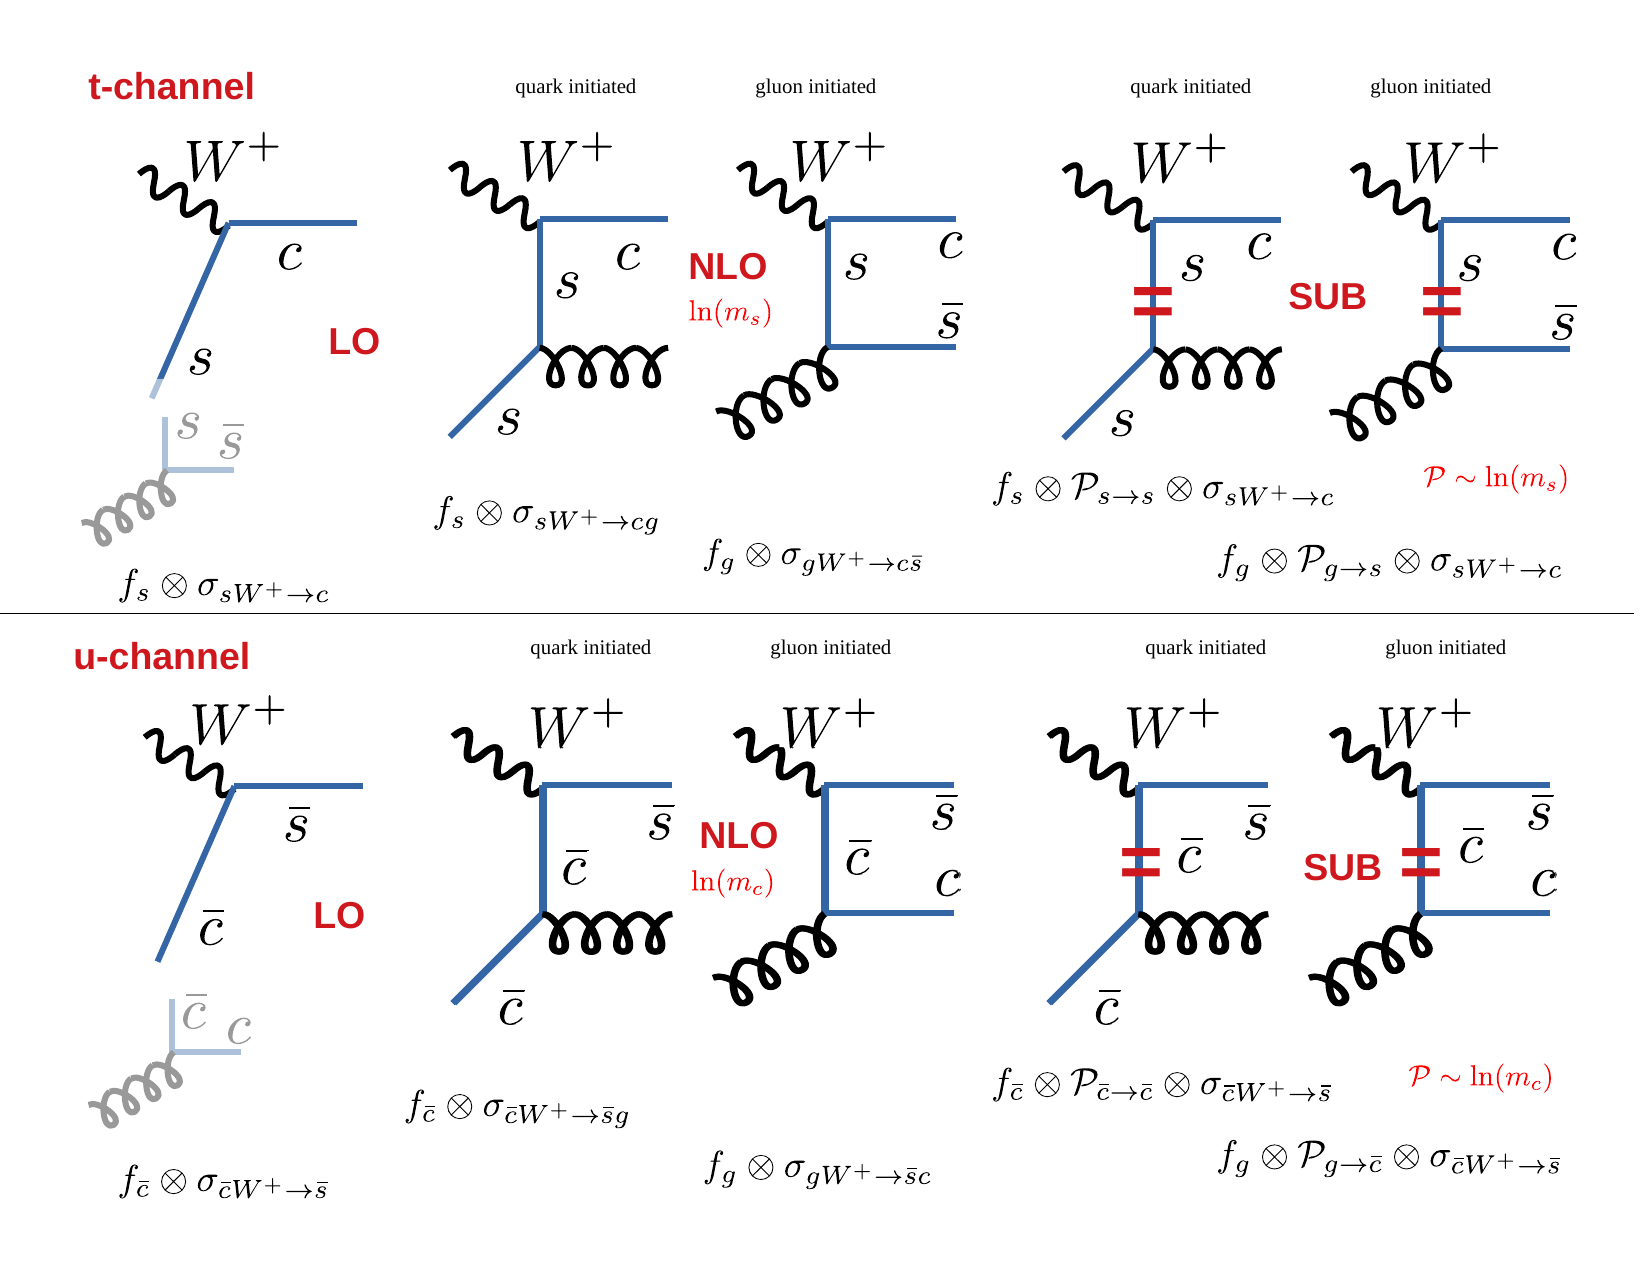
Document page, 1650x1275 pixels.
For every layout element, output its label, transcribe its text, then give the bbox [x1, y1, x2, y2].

text_box [183, 131, 282, 183]
text_box [1242, 805, 1276, 840]
text_box LO [298, 887, 404, 944]
text_box SUB [1288, 839, 1384, 897]
text_box = [1116, 250, 1192, 350]
text_box [991, 1067, 1334, 1102]
text_box [991, 471, 1334, 506]
text_box gluon initiated [1363, 628, 1529, 667]
text_box [929, 795, 963, 830]
text_box LO [313, 313, 419, 371]
text_box [197, 910, 228, 946]
text_box [614, 243, 640, 270]
text_box [646, 805, 680, 840]
text_box gluon initiated [1348, 67, 1514, 106]
text_box [497, 990, 530, 1025]
text_box t-channel [73, 58, 539, 116]
text_box [1216, 1139, 1563, 1178]
text_box [1460, 828, 1489, 864]
text_box [935, 303, 967, 339]
text_box quark initiated [1108, 67, 1274, 106]
text_box [1548, 305, 1581, 341]
text_box [276, 243, 302, 270]
text_box [1180, 838, 1207, 874]
text_box [688, 298, 774, 328]
text_box = [1405, 250, 1481, 350]
text_box [702, 1150, 931, 1190]
text_box SUB [1273, 268, 1394, 329]
text_box [1402, 133, 1502, 184]
text_box [1093, 990, 1126, 1025]
text_box [1123, 697, 1224, 749]
text_box gluon initiated [748, 628, 914, 667]
text_box = [1384, 812, 1460, 911]
text_box quark initiated [493, 67, 659, 106]
text_box [690, 868, 776, 898]
text_box [842, 253, 870, 280]
text_box quark initiated [508, 628, 674, 667]
text_box [188, 694, 288, 746]
text_box gluon initiated [733, 67, 899, 106]
text_box [937, 232, 963, 259]
text_box quark initiated [1123, 628, 1289, 667]
text_box u-channel [58, 628, 524, 686]
text_box NLO [673, 238, 794, 338]
text_box [1408, 1063, 1554, 1093]
text_box [779, 697, 880, 749]
text_box [1423, 464, 1570, 494]
text_box [432, 495, 659, 535]
text_box [1216, 543, 1562, 582]
text_box [844, 840, 876, 875]
text_box [553, 272, 581, 299]
text_box [282, 807, 314, 842]
text_box [516, 131, 615, 183]
text_box [186, 348, 214, 375]
text_box [403, 1089, 630, 1129]
text_box [53, 378, 329, 603]
text_box [560, 850, 593, 885]
text_box [1130, 133, 1229, 184]
text_box [1178, 254, 1206, 282]
text_box [789, 131, 888, 183]
text_box NLO [684, 806, 805, 869]
text_box [1551, 233, 1577, 260]
text_box [1525, 795, 1559, 830]
text_box [934, 869, 961, 897]
text_box [1246, 233, 1272, 260]
picture [701, 538, 923, 576]
text_box [1530, 869, 1557, 897]
text_box [494, 408, 523, 435]
text_box = [1104, 812, 1180, 911]
text_box [73, 965, 330, 1199]
text_box [527, 697, 628, 749]
text_box [1108, 409, 1136, 437]
text_box [1375, 697, 1476, 749]
